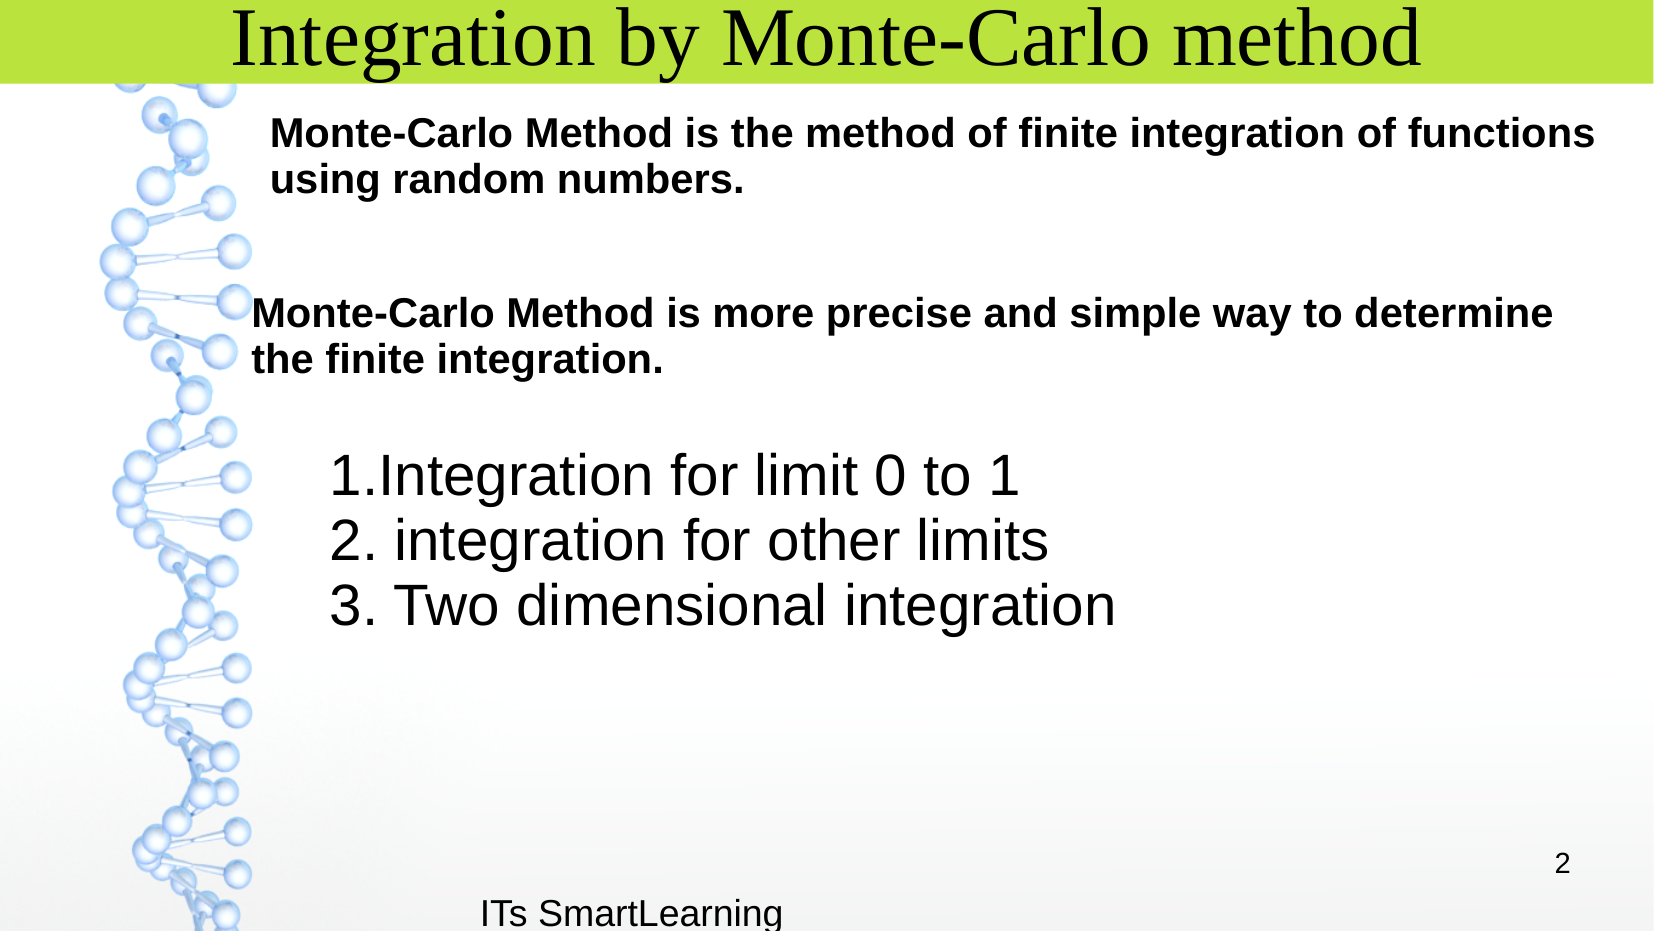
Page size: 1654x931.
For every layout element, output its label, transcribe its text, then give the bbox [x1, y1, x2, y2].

picture [0, 84, 1654, 931]
text_box Integration by Monte-Carlo method [0, 0, 1654, 84]
text_box Monte-Carlo Method is the method of finite integration of functions using random numbers. [255, 102, 1654, 211]
text_box 1.Integration for limit 0 to 1 2. integration for other limits 3. Two dimensional integration [315, 435, 1321, 645]
text_box ITs SmartLearning [465, 885, 826, 931]
text_box Monte-Carlo Method is more precise and simple way to determine the finite integration. [236, 282, 1636, 391]
